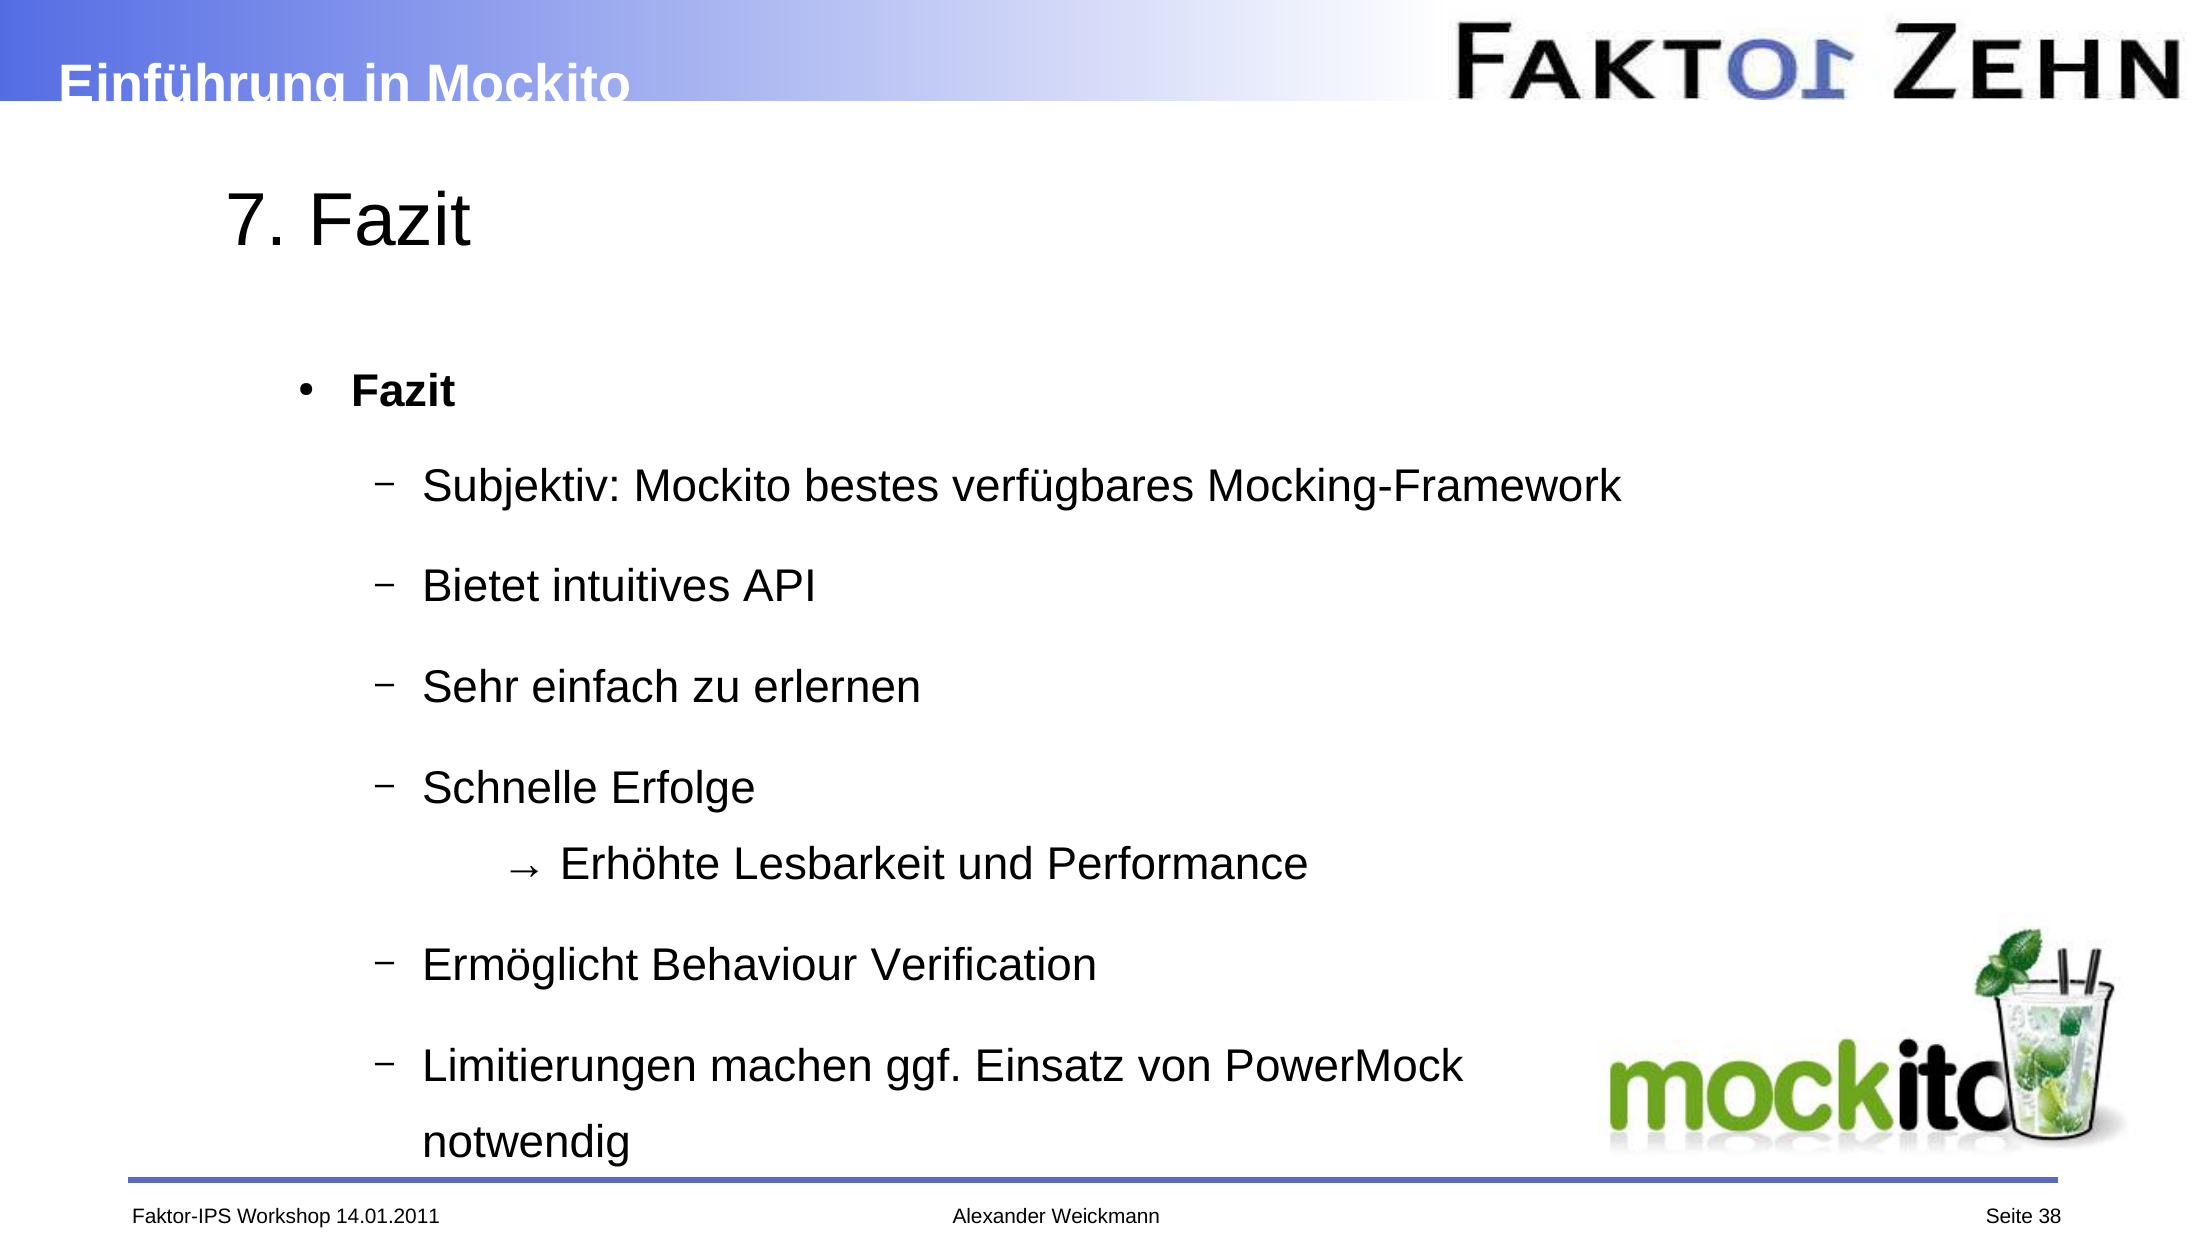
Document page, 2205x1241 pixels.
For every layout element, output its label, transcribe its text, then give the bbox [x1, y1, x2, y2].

title 7. Fazit [225, 142, 1981, 296]
picture [1448, 7, 2191, 100]
list Fazit Subjektiv: Mockito bestes verfügbares Mocking-Framework Bietet intuitives API Sehr einfach zu erlernen Schnelle Erfolge → Erhöhte Lesbarkeit und Performance Ermöglicht Behaviour Verification Limitierungen machen ggf. Einsatz von PowerMock notwendig [280, 339, 2036, 1141]
picture [1598, 914, 2141, 1167]
